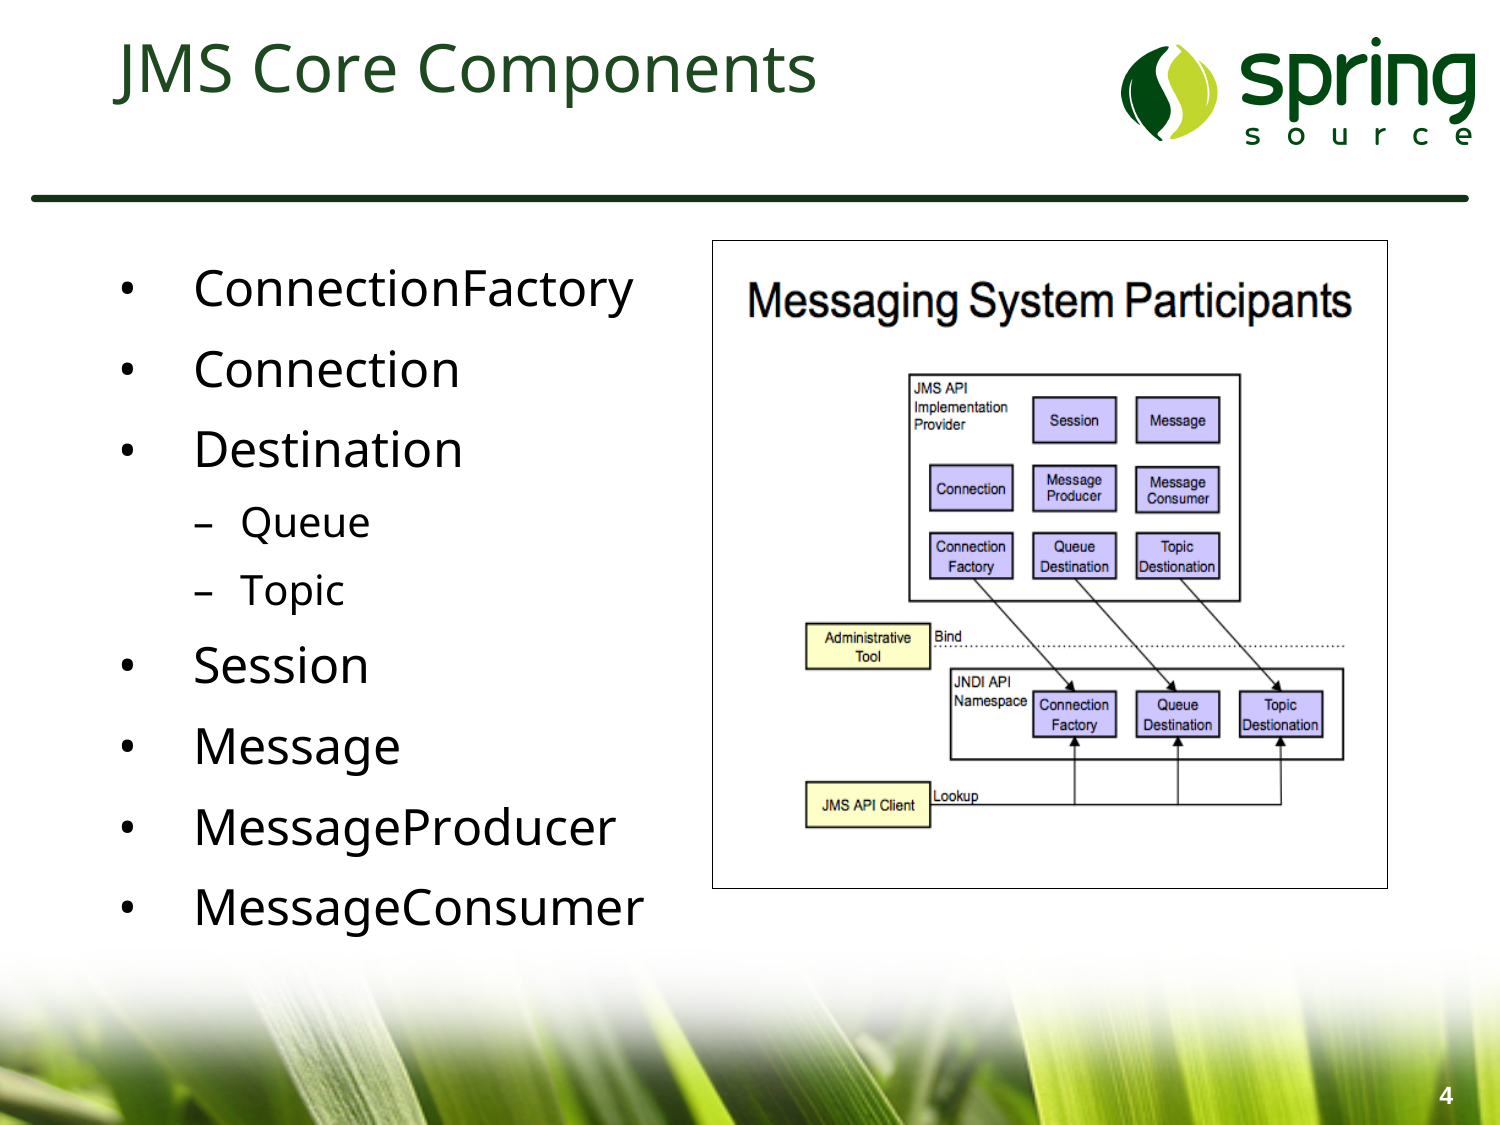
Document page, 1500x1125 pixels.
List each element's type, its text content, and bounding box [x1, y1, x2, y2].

title JMS Core Components [103, 13, 1136, 177]
picture [1136, 37, 1475, 145]
picture [721, 269, 1375, 855]
picture [0, 944, 1500, 1125]
text_box [712, 240, 1388, 889]
list ConnectionFactory Connection Destination Queue Topic Session Message MessageProducer MessageConsumer [103, 245, 1394, 957]
